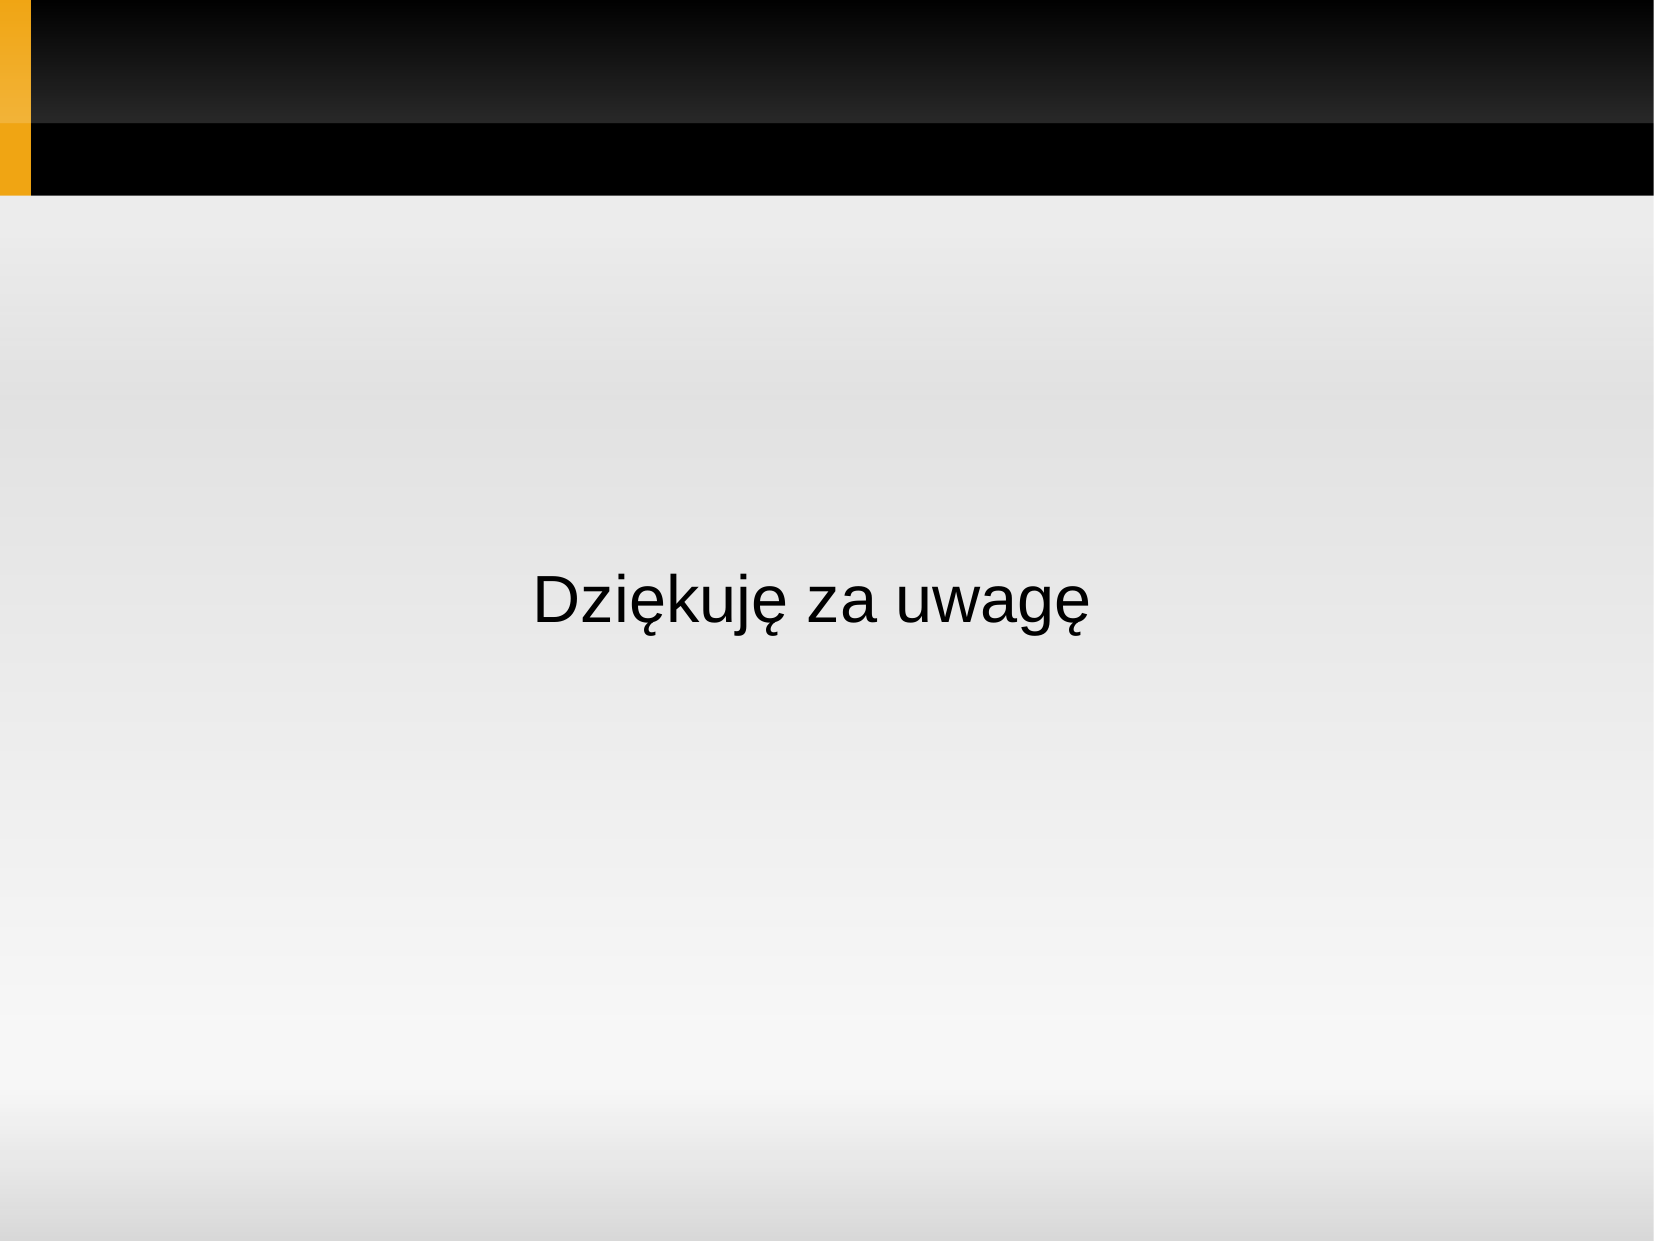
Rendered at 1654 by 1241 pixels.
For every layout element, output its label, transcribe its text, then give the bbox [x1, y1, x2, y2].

list Dziękuję za uwagę [532, 562, 1313, 751]
picture [0, 0, 1654, 1241]
